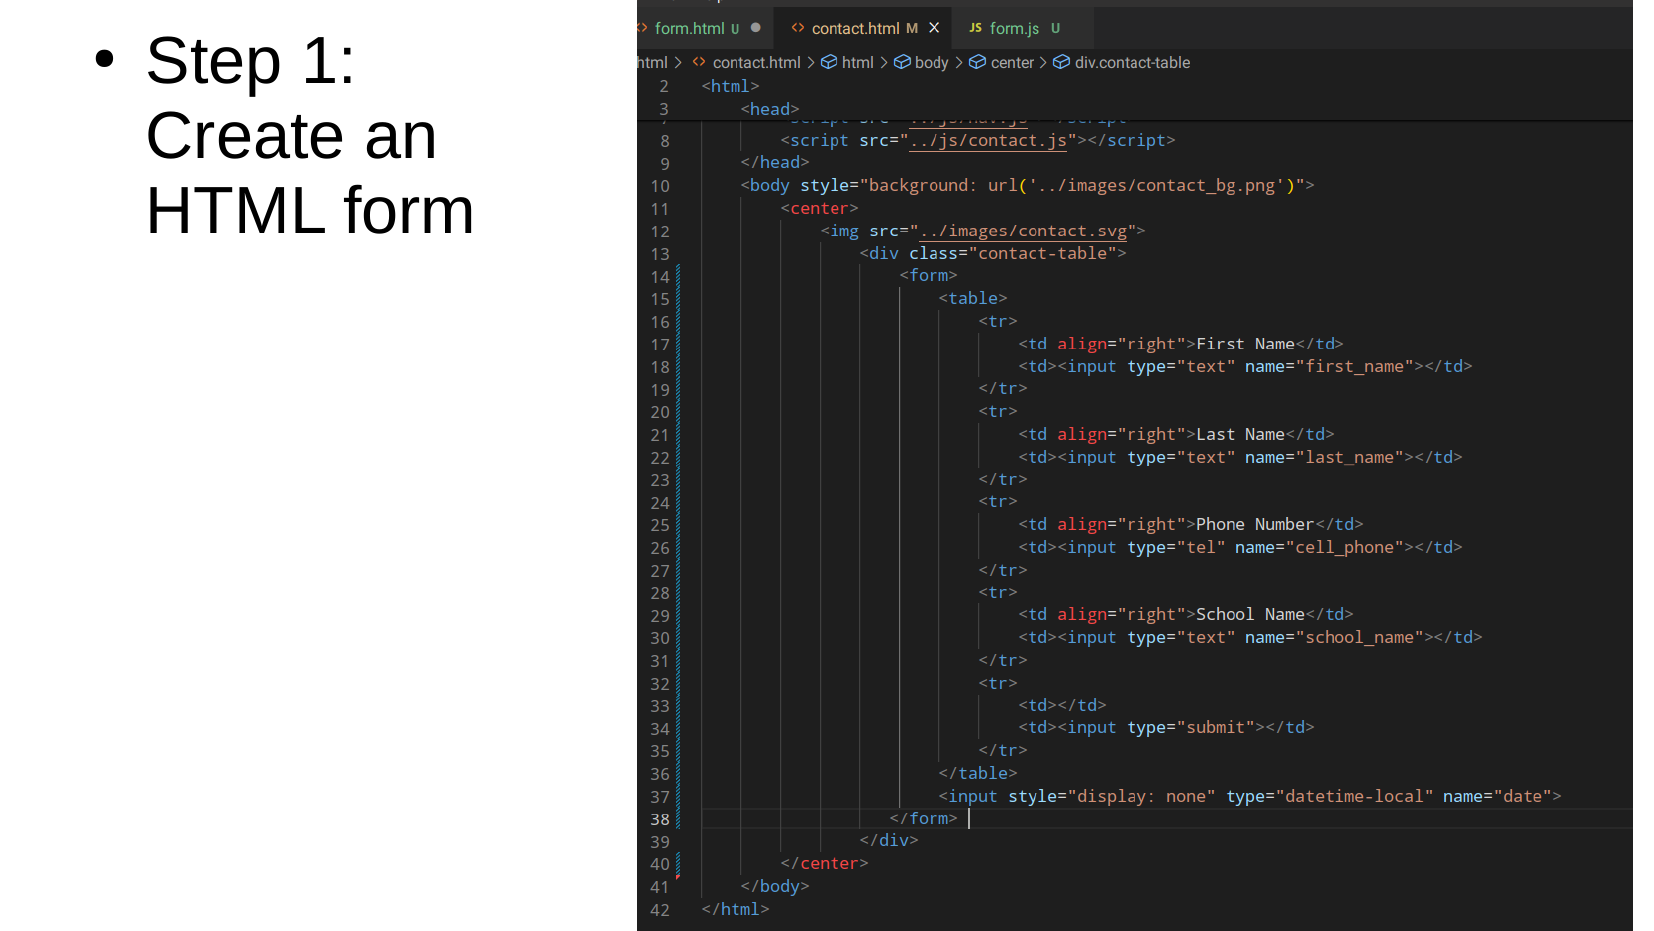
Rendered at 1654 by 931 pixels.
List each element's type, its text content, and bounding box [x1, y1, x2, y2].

picture [637, 0, 1633, 931]
list Step 1: Create an HTML form [75, 23, 637, 563]
